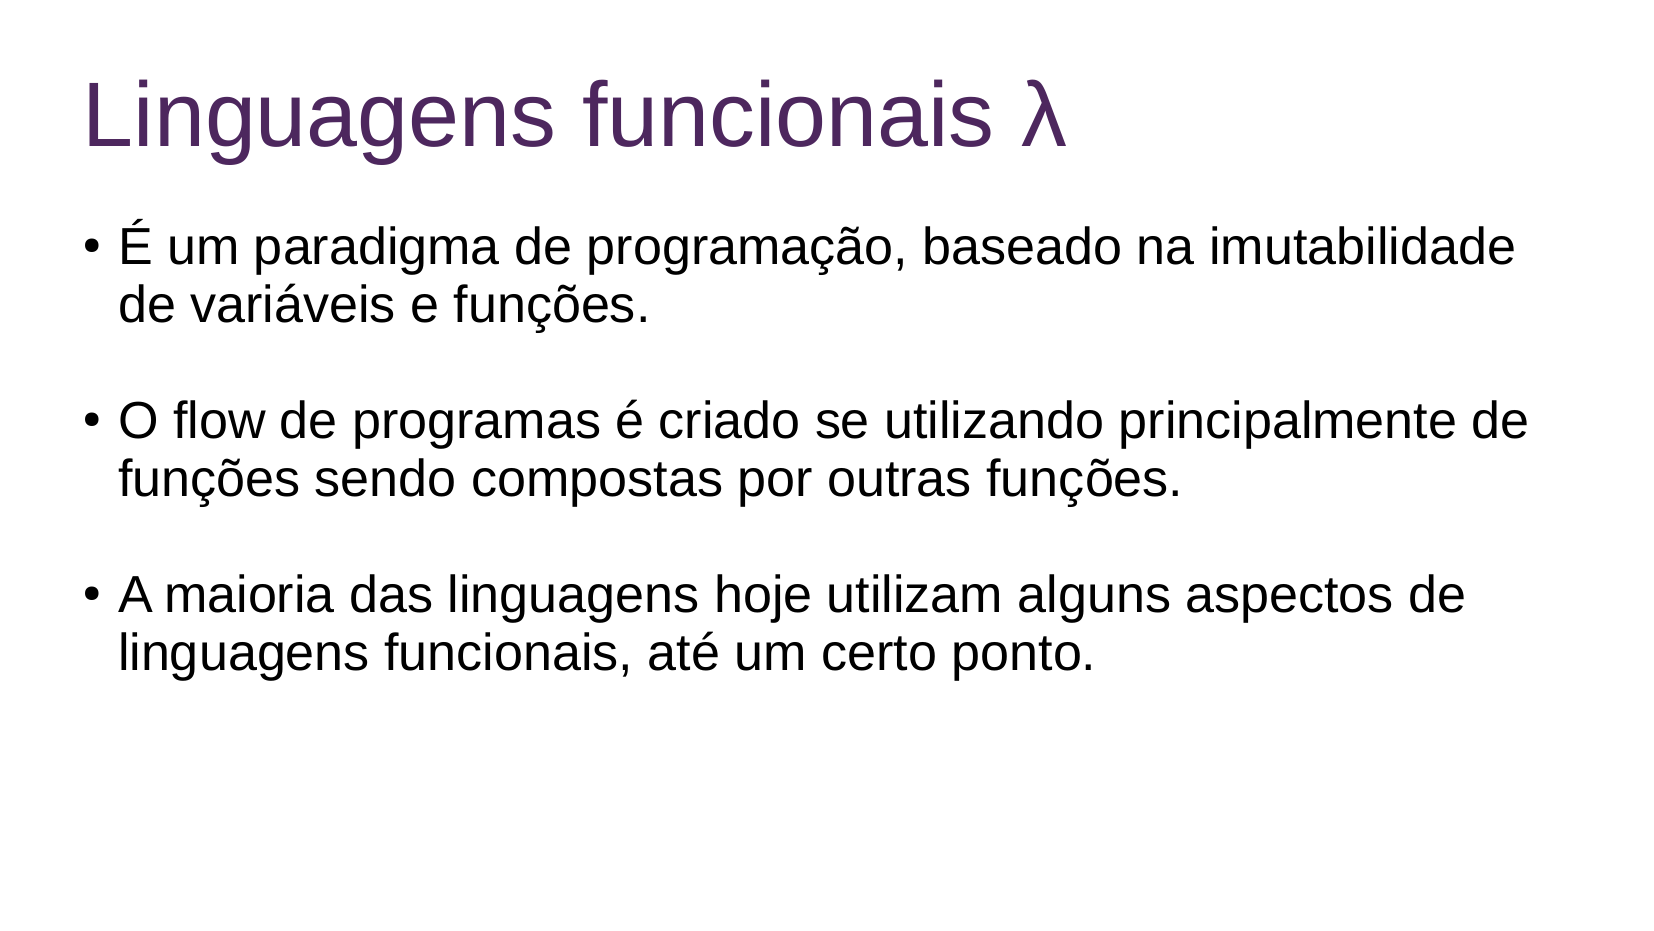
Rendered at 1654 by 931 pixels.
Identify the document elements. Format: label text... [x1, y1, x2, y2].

title Linguagens funcionais λ [82, 37, 1571, 193]
subtitle É um paradigma de programação, baseado na imutabilidade de variáveis e funções. O flow de programas é criado se utilizando principalmente de funções sendo compostas por outras funções. A maioria das linguagens hoje utilizam alguns aspectos de linguagens funcionais, até um certo ponto. [82, 217, 1571, 798]
